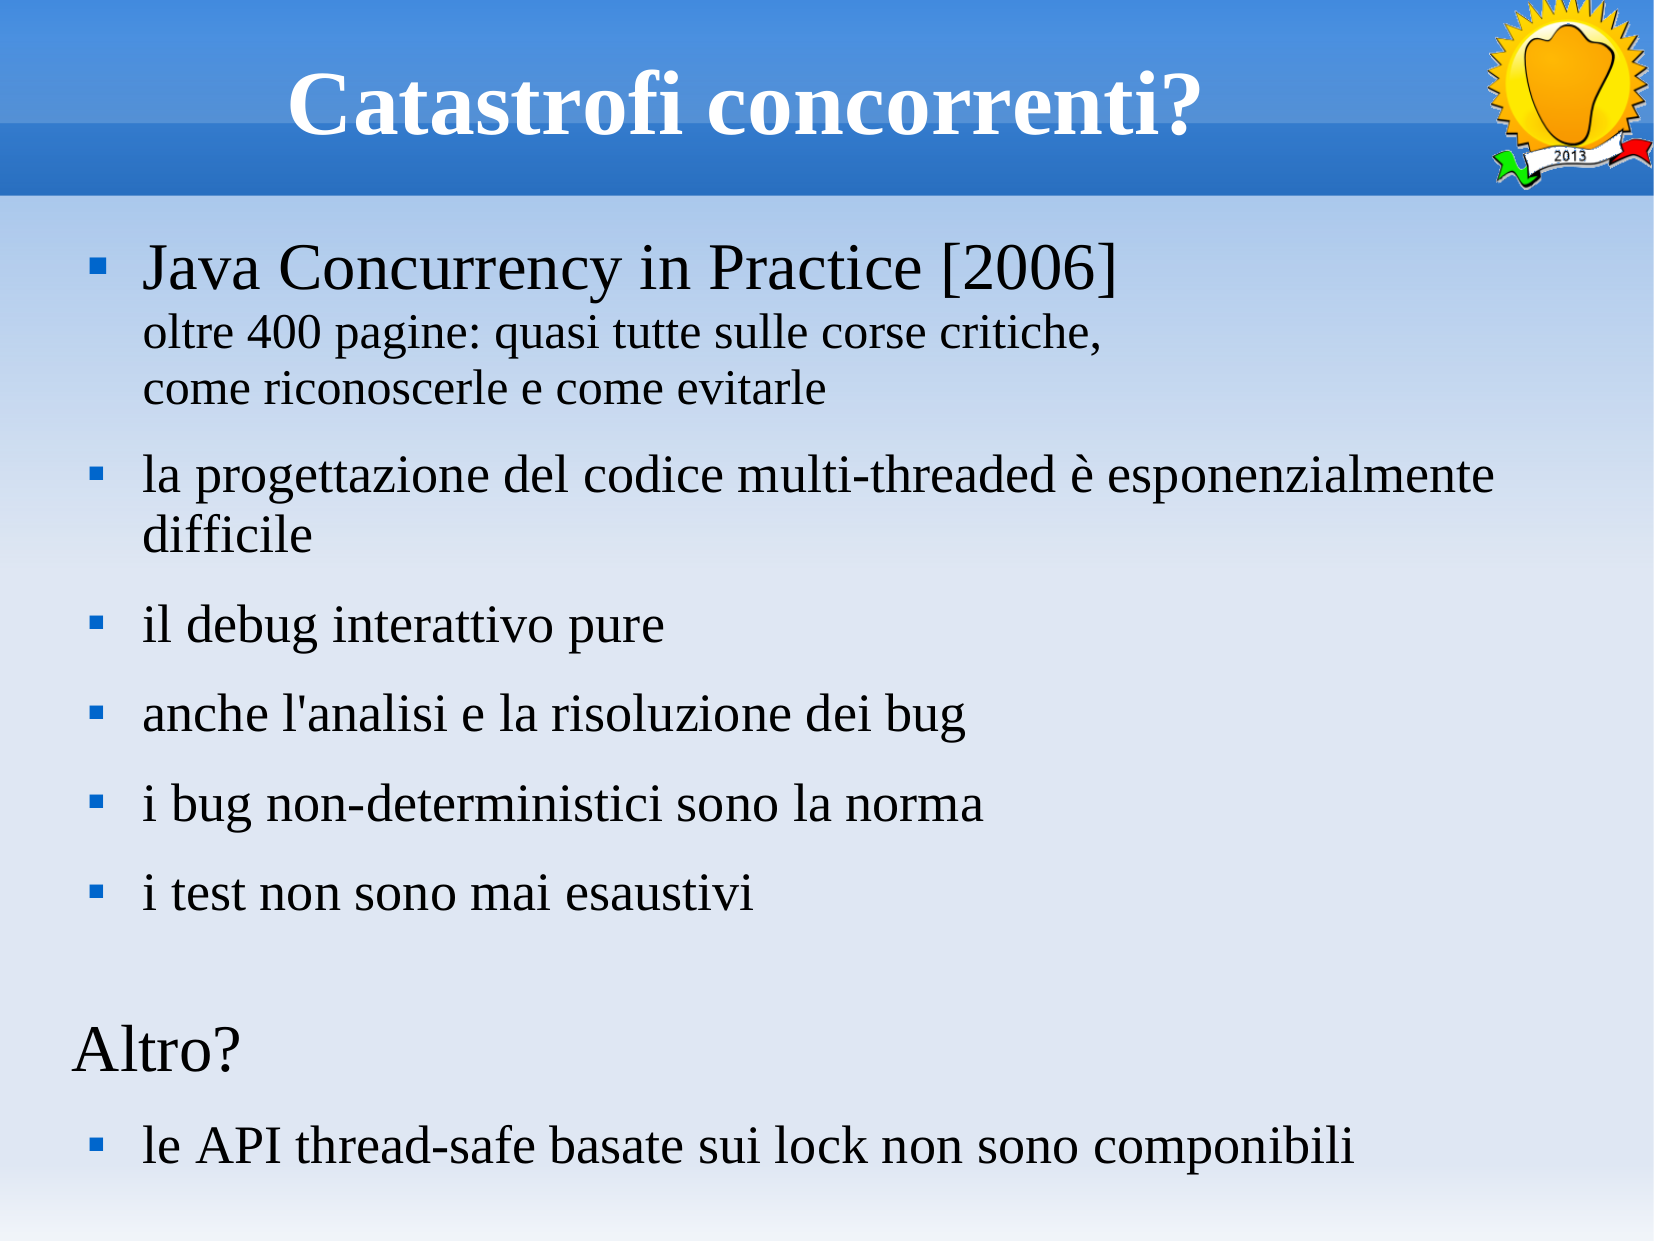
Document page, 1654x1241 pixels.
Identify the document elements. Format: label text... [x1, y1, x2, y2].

title Catastrofi concorrenti? [76, 0, 1418, 208]
text_box Java Concurrency in Practice [2006] oltre 400 pagine: quasi tutte sulle corse critiche, come riconoscerle e come evitarle la progettazione del codice multi-threaded è esponenzialmente difficile il debug interattivo pure anche l'analisi e la risoluzione dei bug i bug non-deterministici sono la norma i test non sono mai esaustivi Altro? le API thread-safe basate sui lock non sono componibili [71, 230, 1642, 1176]
picture [0, 0, 1654, 1241]
